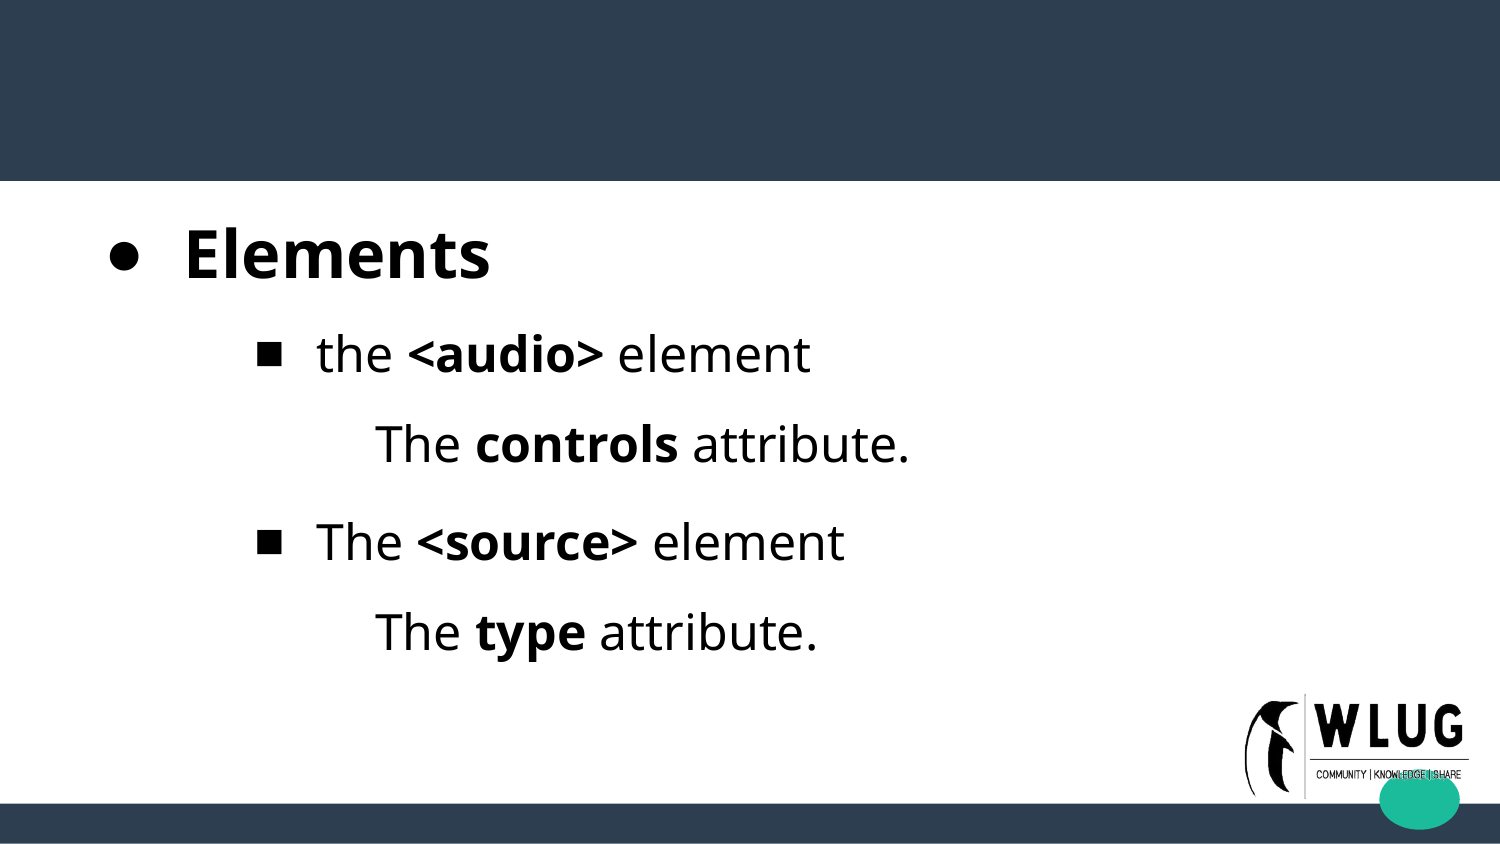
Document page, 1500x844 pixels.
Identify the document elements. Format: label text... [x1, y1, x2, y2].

list Elements the <audio> element The controls attribute. The <source> element The type attribute. [76, 47, 1058, 508]
picture [1229, 686, 1477, 804]
